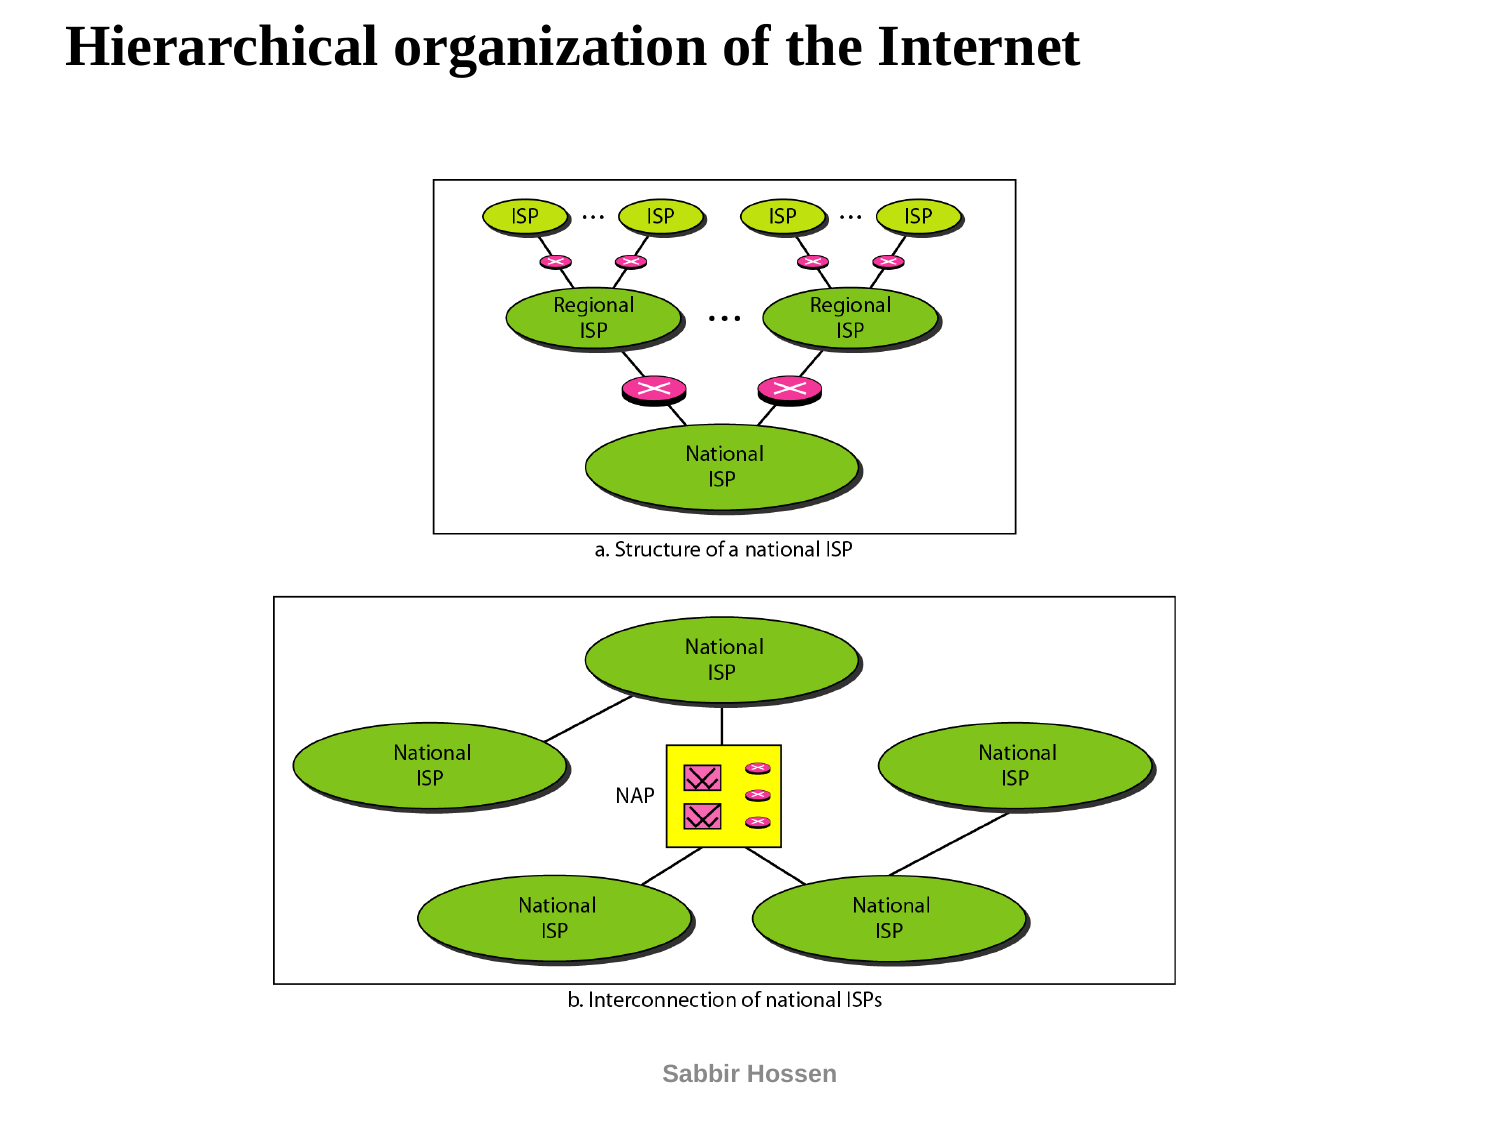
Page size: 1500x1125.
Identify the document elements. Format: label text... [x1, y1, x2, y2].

picture [273, 179, 1176, 1013]
list Hierarchical organization of the Internet [49, 0, 1488, 1125]
text_box Sabbir Hossen [496, 1042, 1004, 1103]
